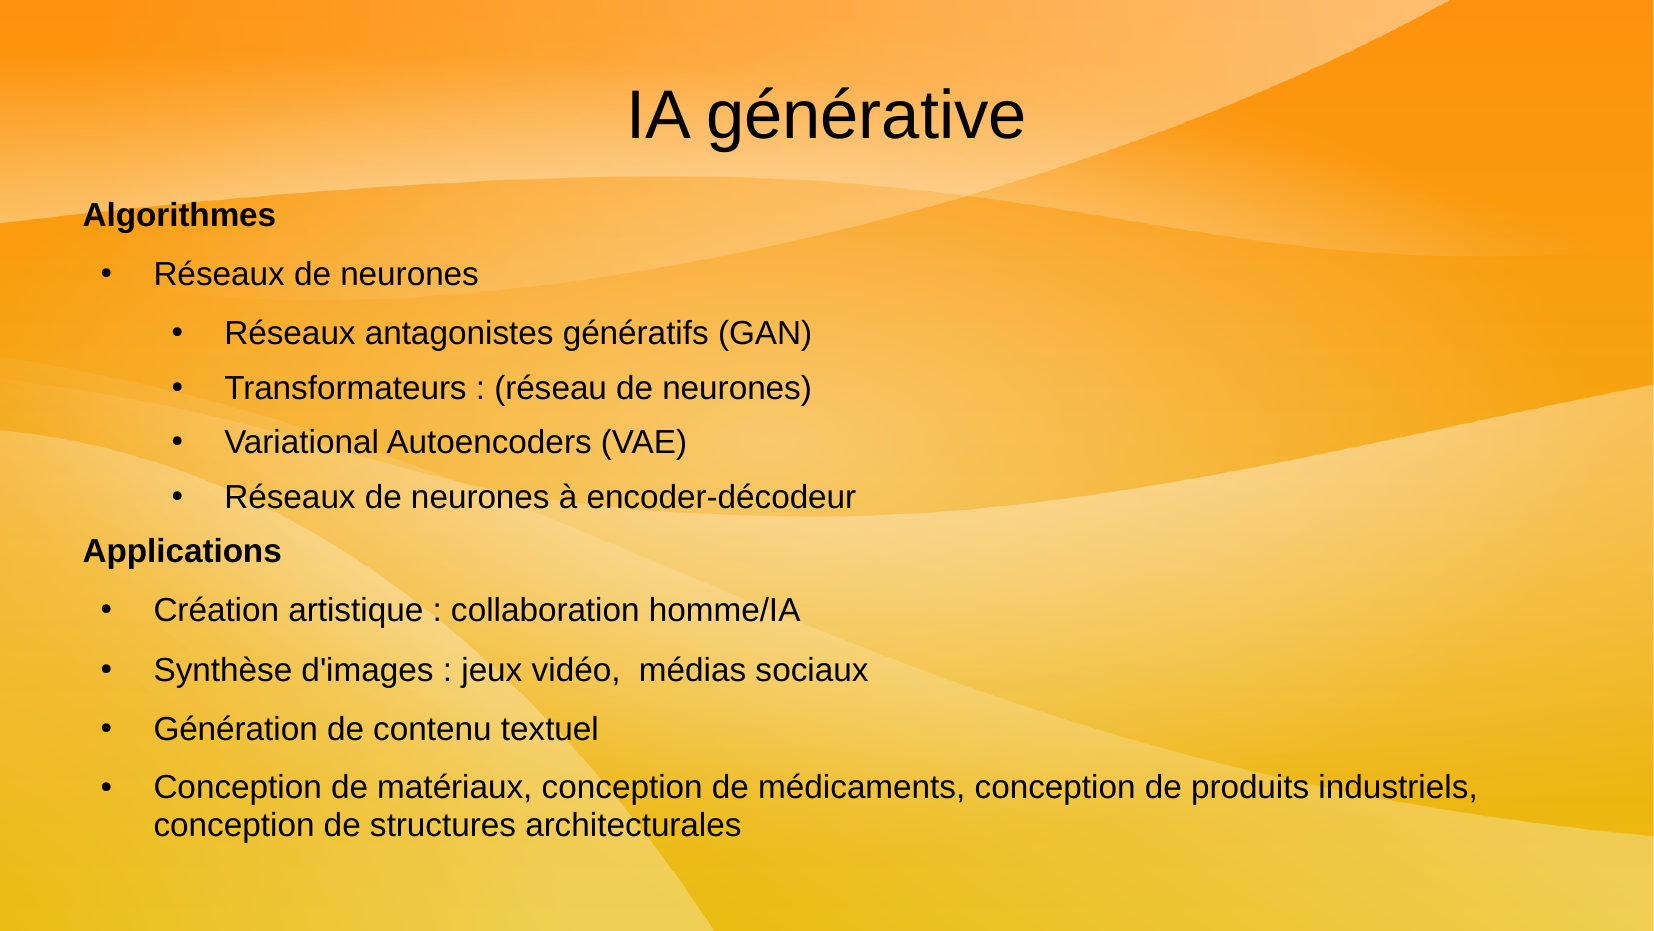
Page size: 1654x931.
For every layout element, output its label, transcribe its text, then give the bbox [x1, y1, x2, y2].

list Algorithmes Réseaux de neurones Réseaux antagonistes génératifs (GAN) Transformateurs : (réseau de neurones) Variational Autoencoders (VAE) Réseaux de neurones à encoder-décodeur Applications Création artistique : collaboration homme/IA Synthèse d'images : jeux vidéo, médias sociaux Génération de contenu textuel Conception de matériaux, conception de médicaments, conception de produits industriels, conception de structures architecturales [82, 196, 1571, 929]
picture [0, 0, 1654, 931]
title IA générative [82, 37, 1571, 193]
